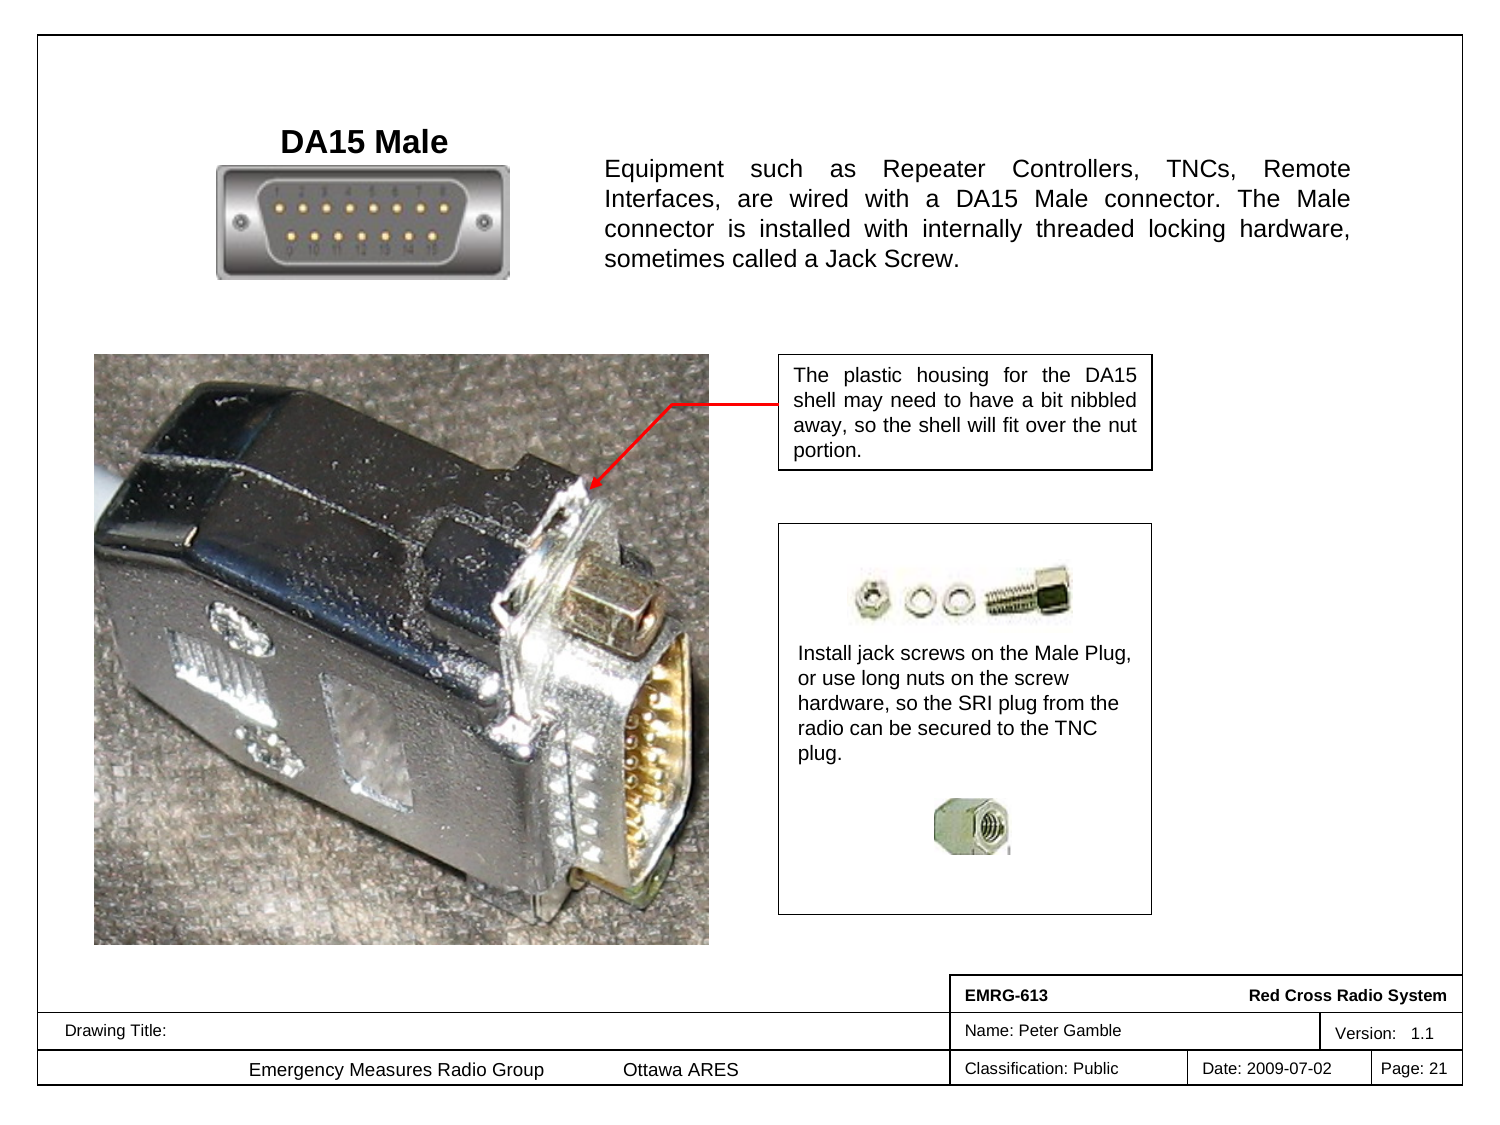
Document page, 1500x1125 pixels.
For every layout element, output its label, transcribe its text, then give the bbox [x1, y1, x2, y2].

picture [847, 559, 1073, 632]
text_box Equipment such as Repeater Controllers, TNCs, Remote Interfaces, are wired with a DA15 Male connector. The Male connector is installed with internally threaded locking hardware, sometimes called a Jack Screw. [589, 144, 1368, 281]
text_box Install jack screws on the Male Plug, or use long nuts on the screw hardware, so the SRI plug from the radio can be secured to the TNC plug. [783, 632, 1152, 773]
picture [934, 798, 1012, 855]
text_box Emergency Measures Radio Group Ottawa ARES [50, 1049, 938, 1086]
picture [216, 165, 510, 280]
text_box Page: <number> [1362, 1049, 1463, 1086]
text_box The plastic housing for the DA15 shell may need to have a bit nibbled away, so the shell will fit over the nut portion. [778, 354, 1152, 470]
text_box DA15 Male [252, 112, 478, 169]
picture [94, 354, 709, 945]
